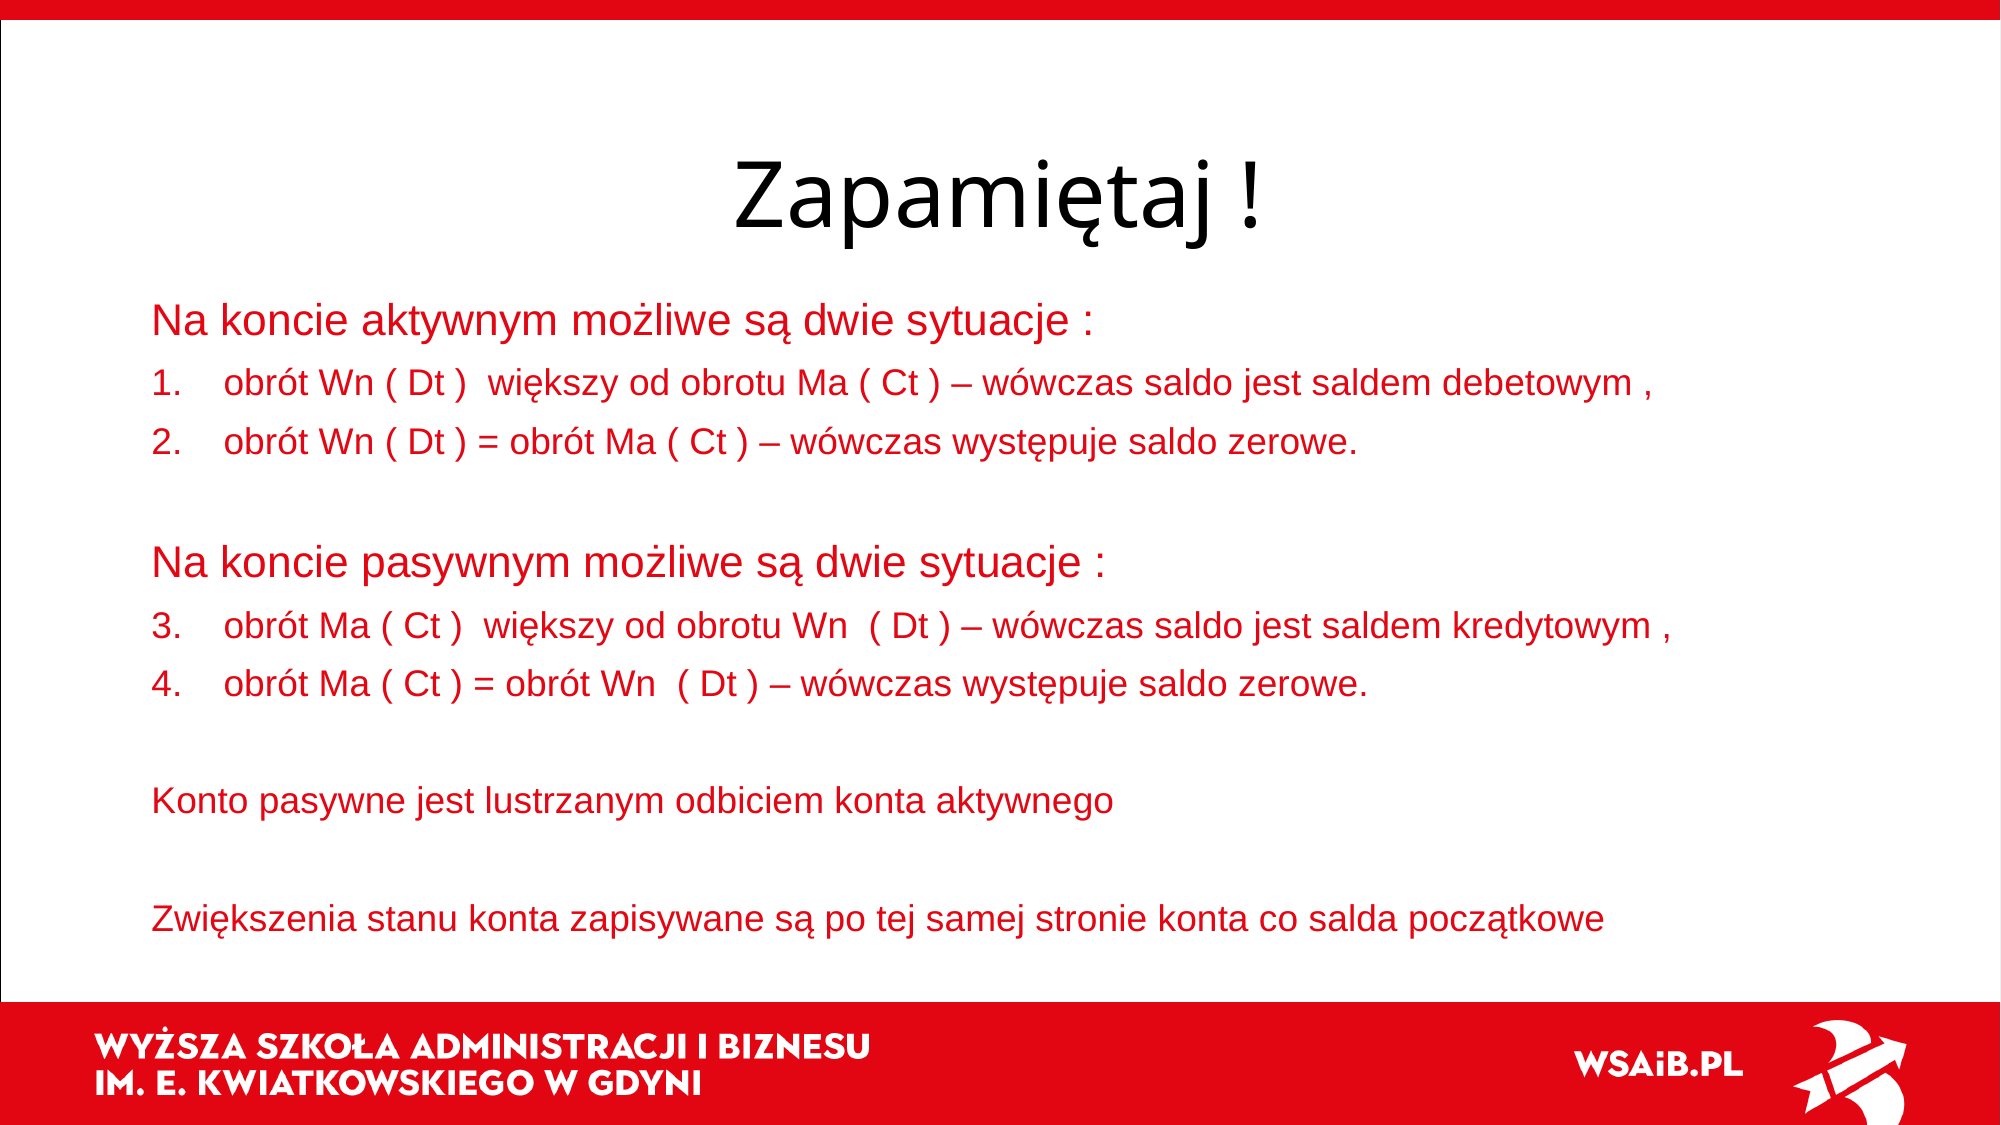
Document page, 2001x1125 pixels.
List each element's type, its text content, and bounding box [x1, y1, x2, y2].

list Na koncie aktywnym możliwe są dwie sytuacje : obrót Wn ( Dt ) większy od obrotu Ma ( Ct ) – wówczas saldo jest saldem debetowym , obrót Wn ( Dt ) = obrót Ma ( Ct ) – wówczas występuje saldo zerowe. Na koncie pasywnym możliwe są dwie sytuacje : obrót Ma ( Ct ) większy od obrotu Wn ( Dt ) – wówczas saldo jest saldem kredytowym , obrót Ma ( Ct ) = obrót Wn ( Dt ) – wówczas występuje saldo zerowe. Konto pasywne jest lustrzanym odbiciem konta aktywnego Zwiększenia stanu konta zapisywane są po tej samej stronie konta co salda początkowe [136, 289, 1862, 948]
picture [0, 0, 2001, 1125]
title Zapamiętaj ! [136, 140, 1862, 255]
